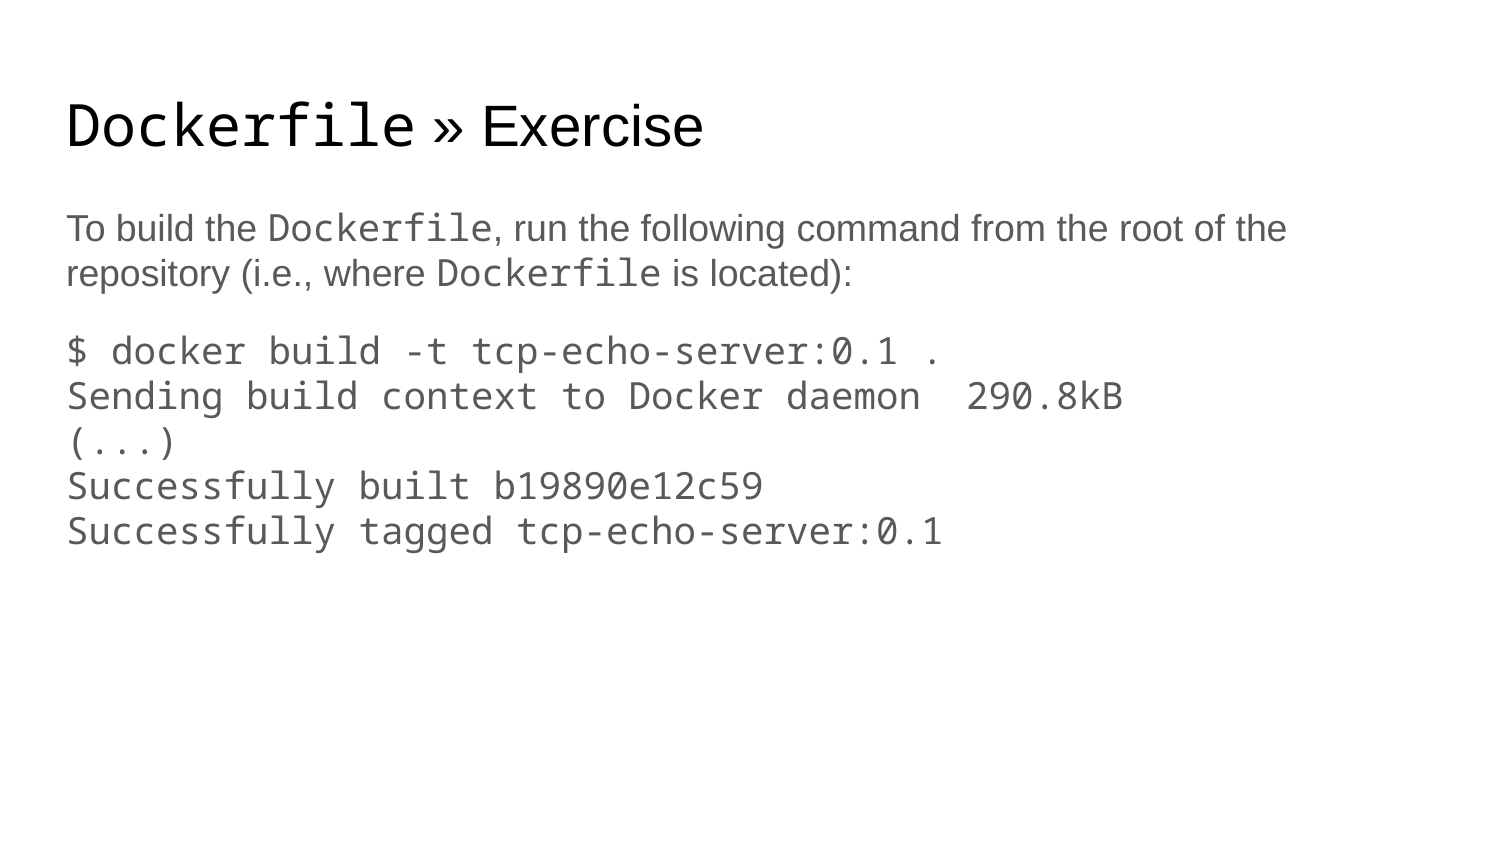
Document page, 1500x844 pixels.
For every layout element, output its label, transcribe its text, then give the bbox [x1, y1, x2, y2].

title Dockerfile » Exercise [51, 72, 1449, 167]
list To build the Dockerfile, run the following command from the root of the repository (i.e., where Dockerfile is located): $ docker build -t tcp-echo-server:0.1 . Sending build context to Docker daemon 290.8kB (...) Successfully built b19890e12c59 Successfully tagged tcp-echo-server:0.1 [51, 189, 1449, 750]
